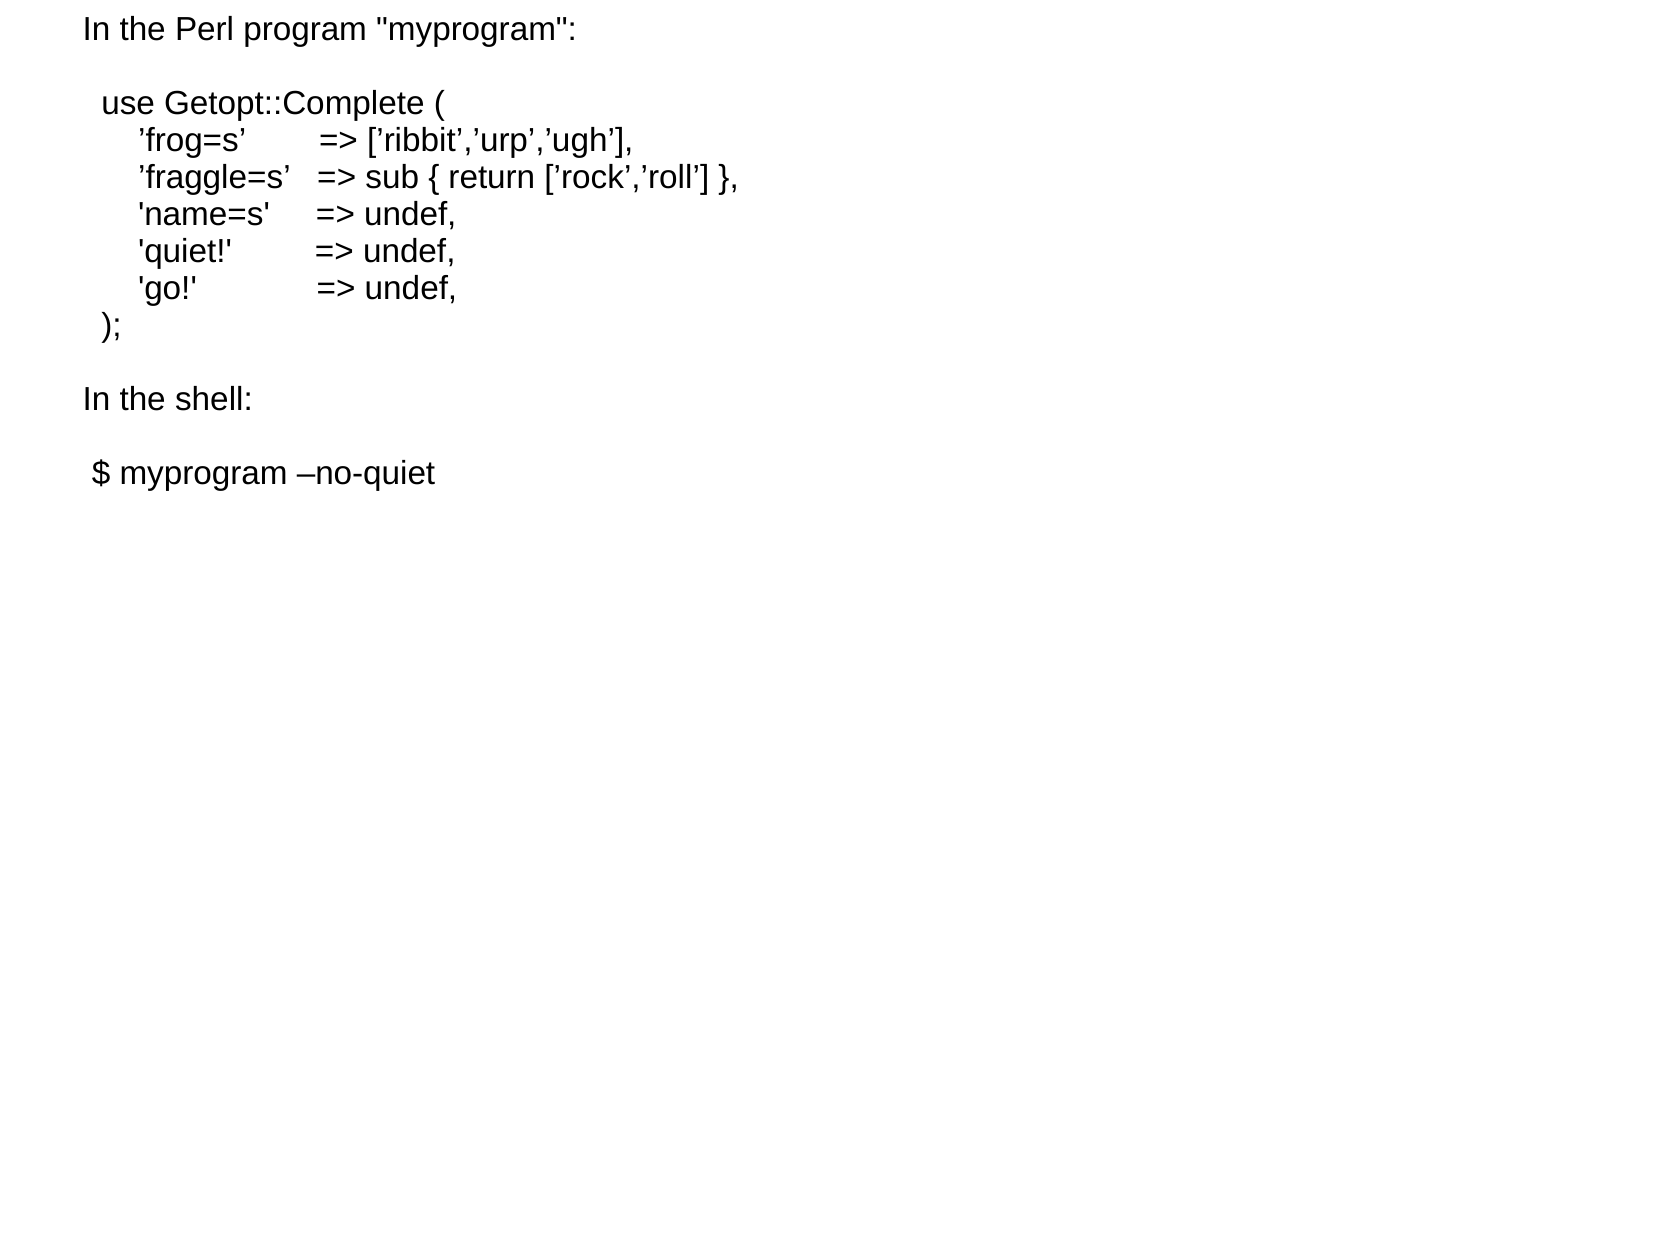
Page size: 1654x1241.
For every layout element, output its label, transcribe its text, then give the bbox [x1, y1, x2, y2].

subtitle In the Perl program "myprogram": use Getopt::Complete ( ’frog=s’ => [’ribbit’,’urp’,’ugh’], ’fraggle=s’ => sub { return [’rock’,’roll’] }, 'name=s' => undef, 'quiet!' => undef, 'go!' => undef, ); In the shell: $ myprogram –no-quiet [82, 10, 1571, 1070]
